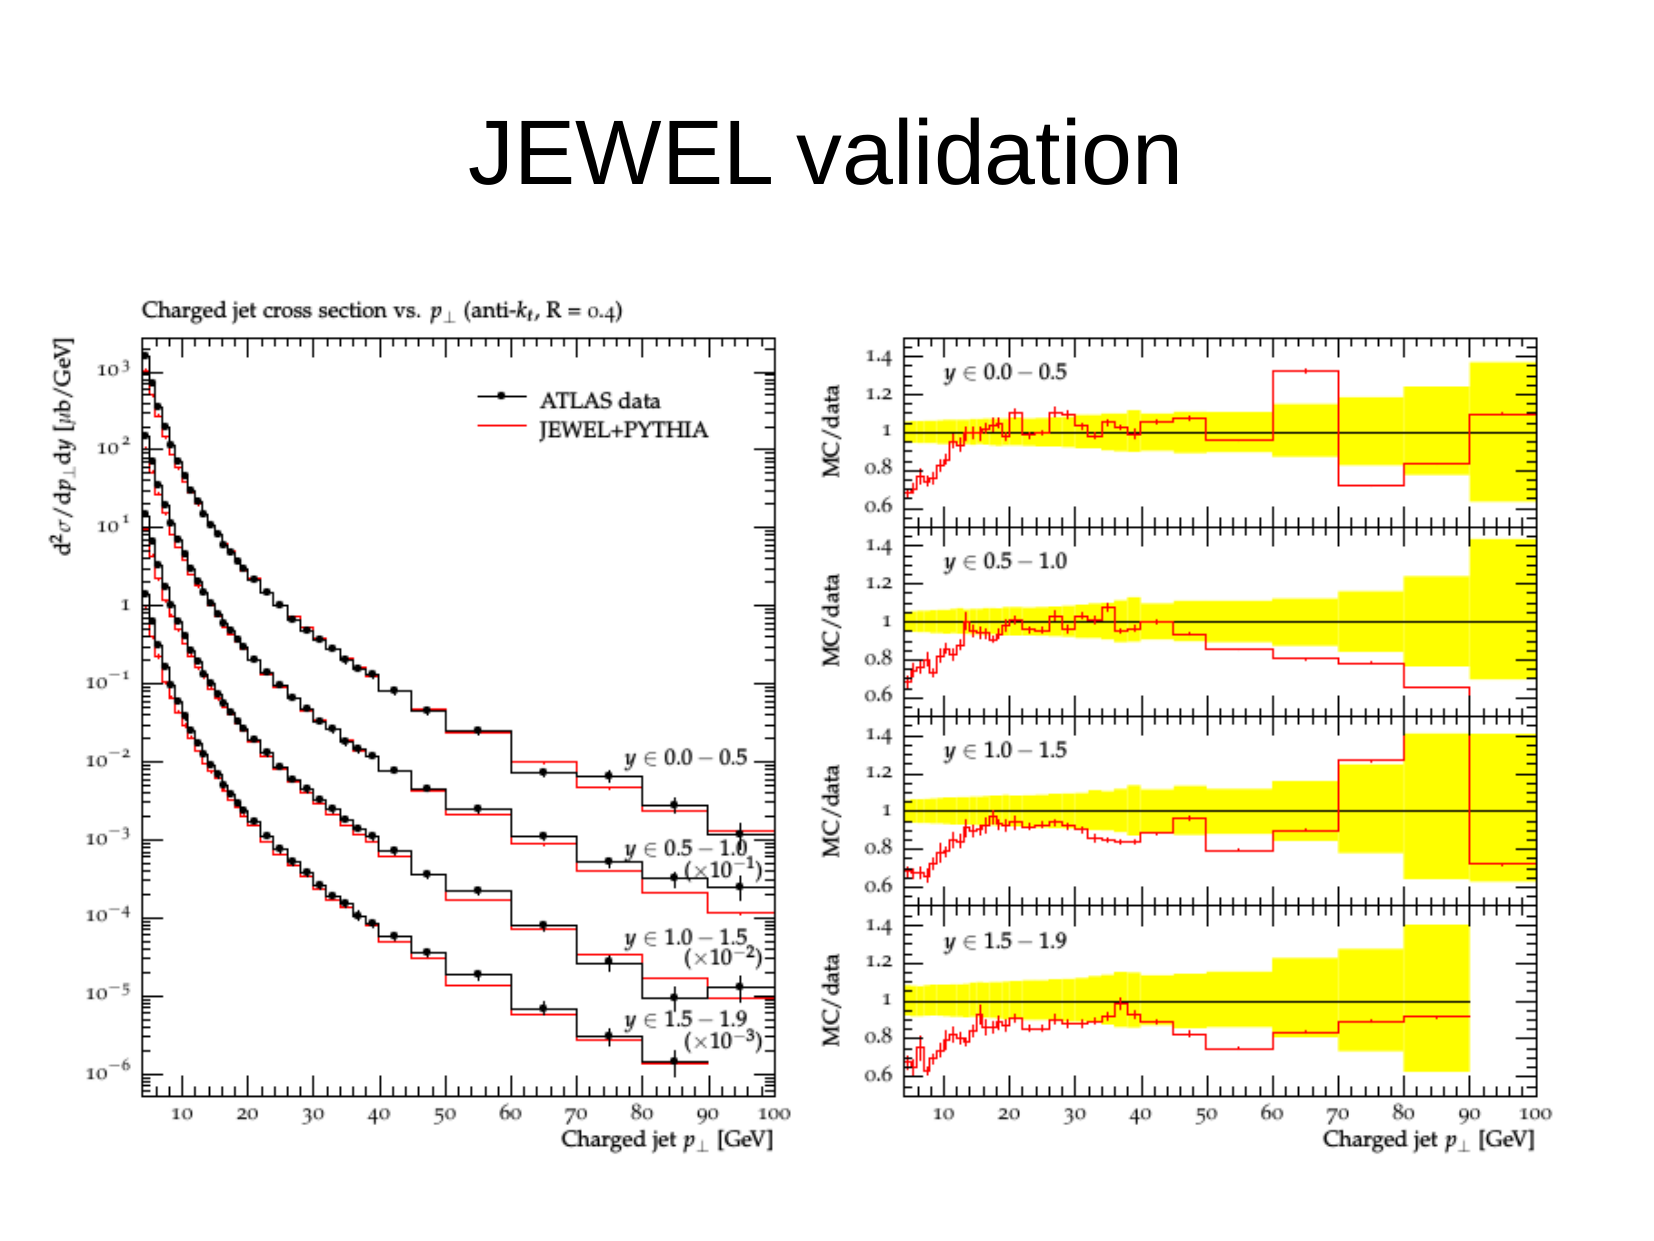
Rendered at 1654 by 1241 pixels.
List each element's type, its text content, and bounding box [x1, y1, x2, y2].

title JEWEL validation [82, 49, 1571, 236]
picture [9, 236, 1618, 1205]
